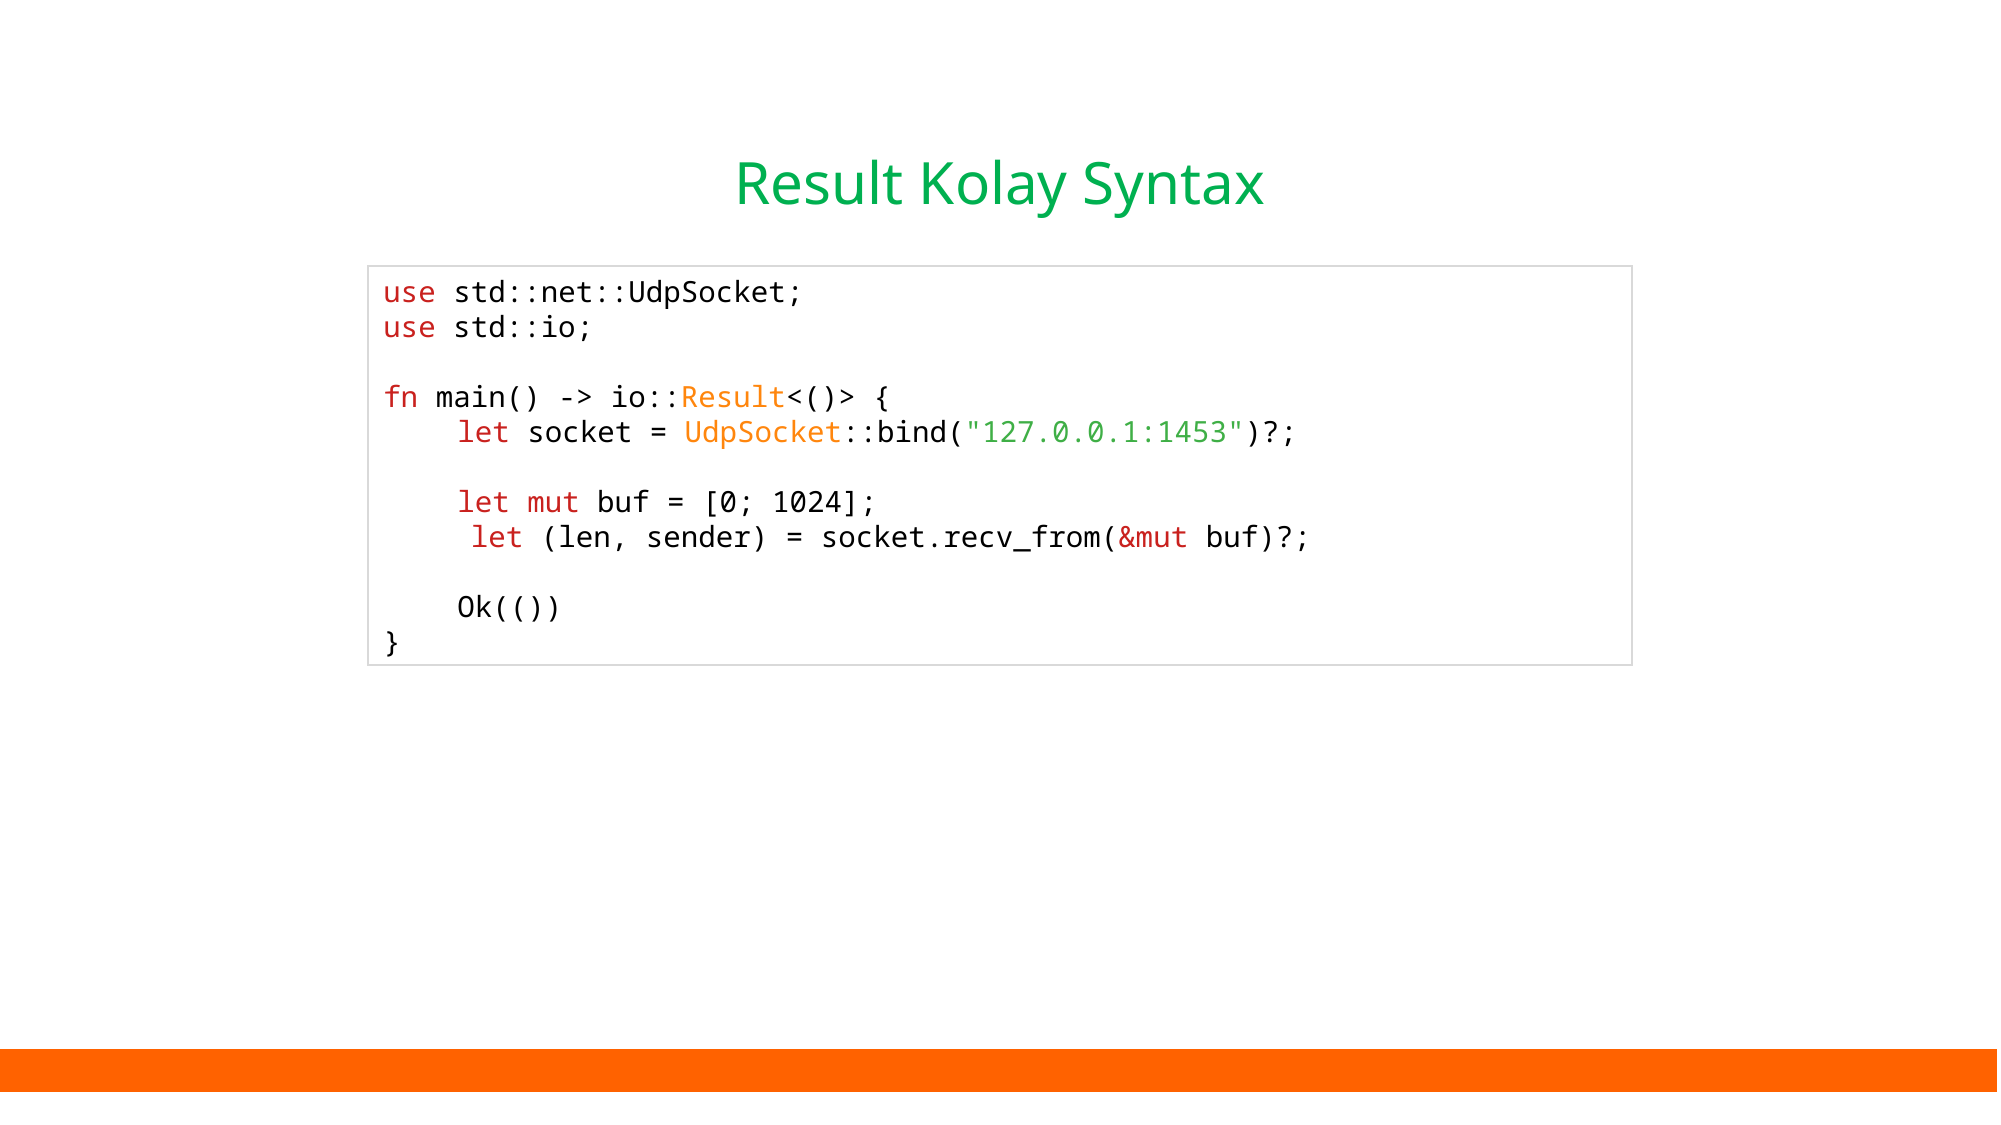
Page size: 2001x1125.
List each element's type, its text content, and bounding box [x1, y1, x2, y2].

list Result Kolay Syntax [420, 146, 1580, 237]
text_box [0, 1049, 1997, 1092]
text_box use std::net::UdpSocket; use std::io; fn main() -> io::Result<()> { let socket = UdpSocket::bind("127.0.0.1:1453")?; let mut buf = [0; 1024]; let (len, sender) = socket.recv_from(&mut buf)?; Ok(()) } [368, 265, 1632, 666]
